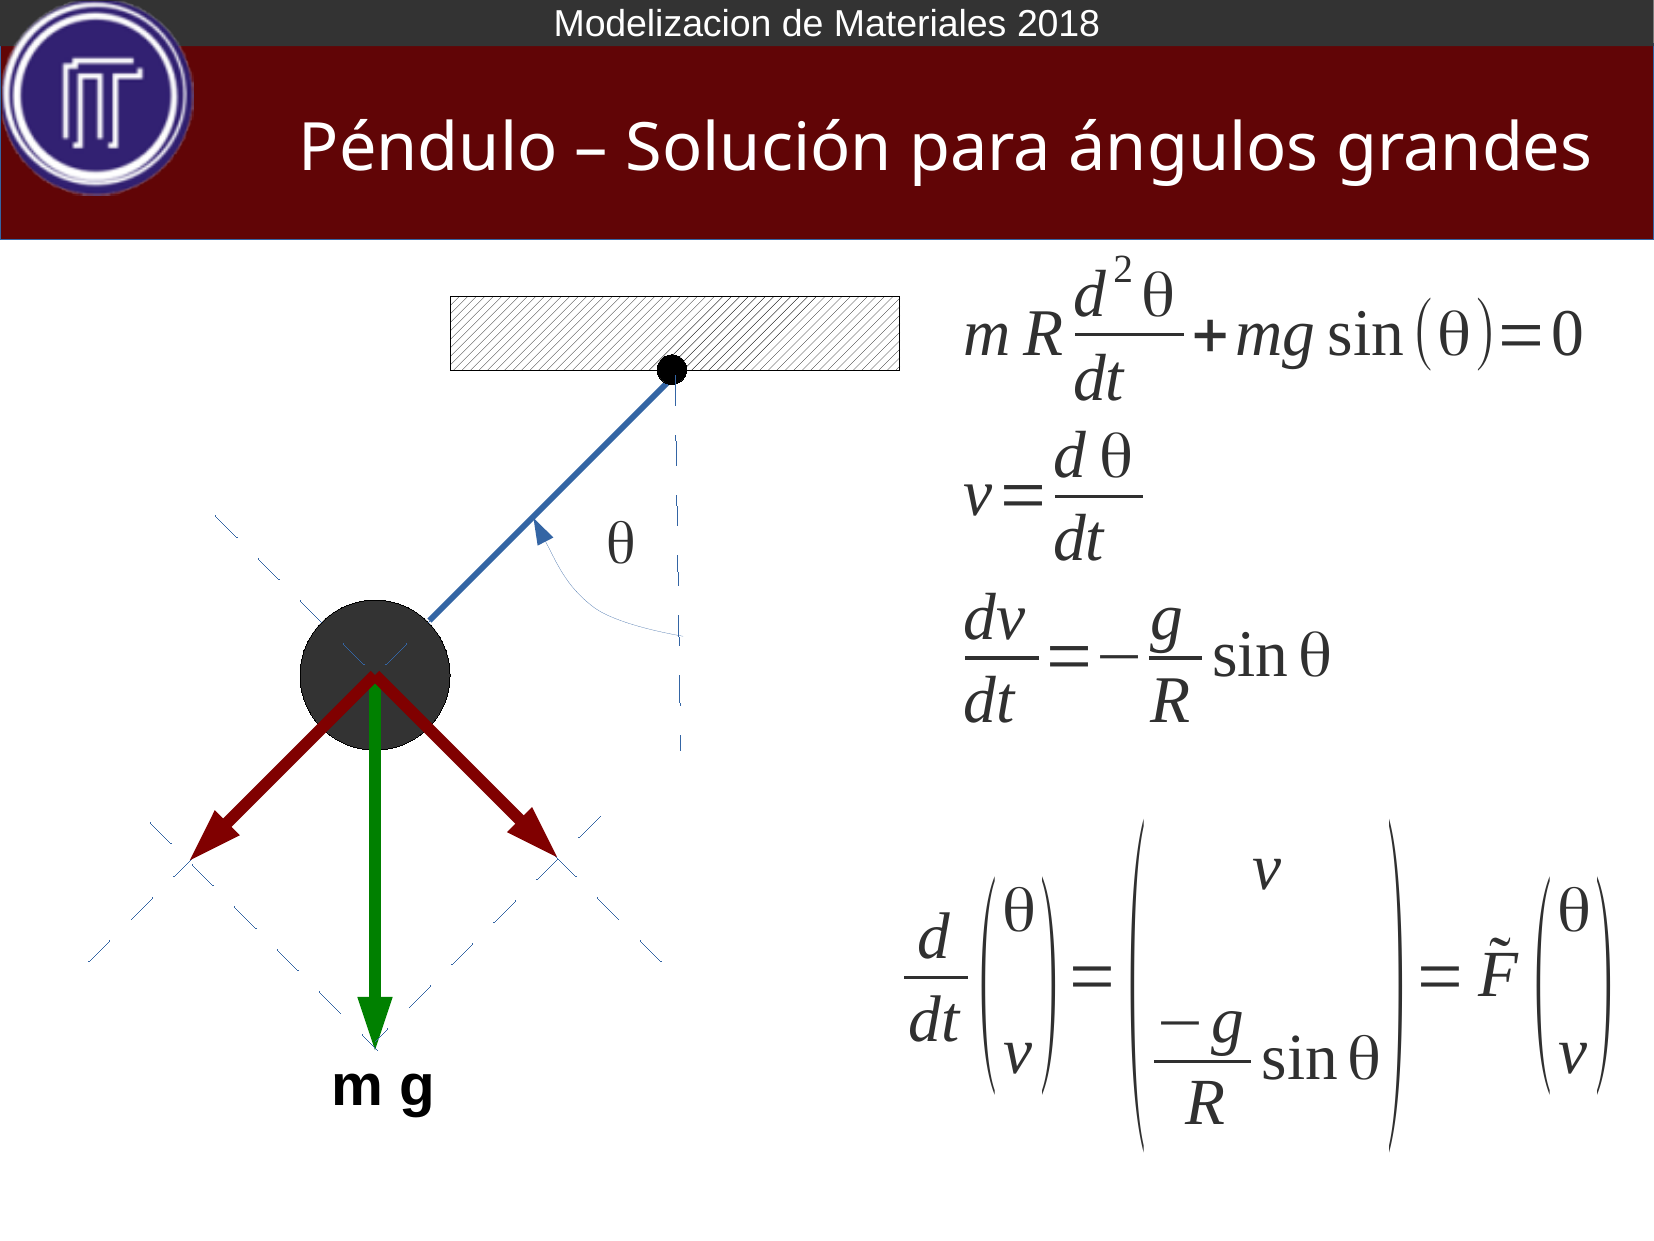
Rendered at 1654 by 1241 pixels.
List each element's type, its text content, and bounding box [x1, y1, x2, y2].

picture [0, 0, 194, 196]
chart [894, 814, 1623, 1156]
text_box [381, 691, 423, 750]
chart [600, 517, 642, 567]
text_box [327, 691, 369, 750]
text_box [450, 296, 900, 385]
text_box [300, 600, 451, 723]
title Péndulo – Solución para ángulos grandes [41, 70, 1654, 218]
text_box m g [316, 1045, 439, 1125]
chart [955, 246, 1591, 738]
